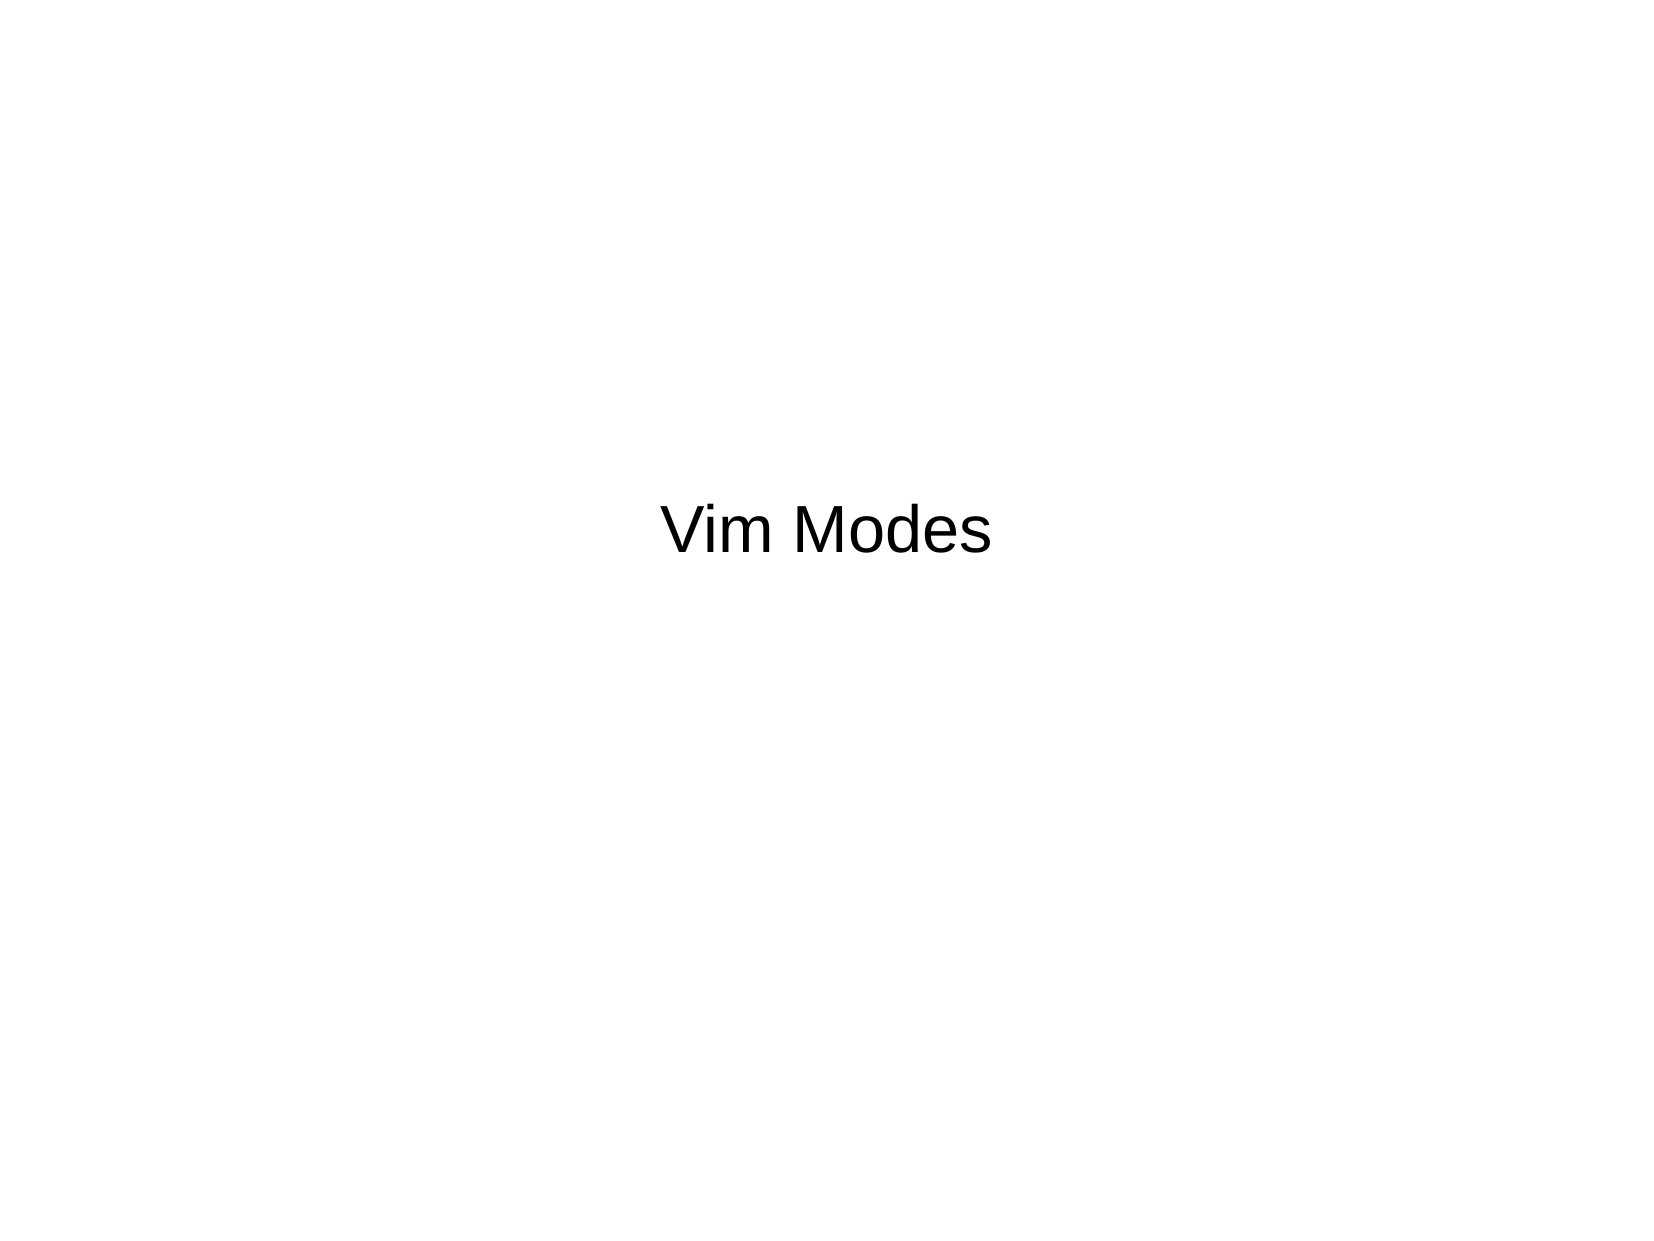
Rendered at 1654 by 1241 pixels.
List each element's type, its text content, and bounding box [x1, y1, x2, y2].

subtitle Vim Modes [82, 49, 1571, 1010]
